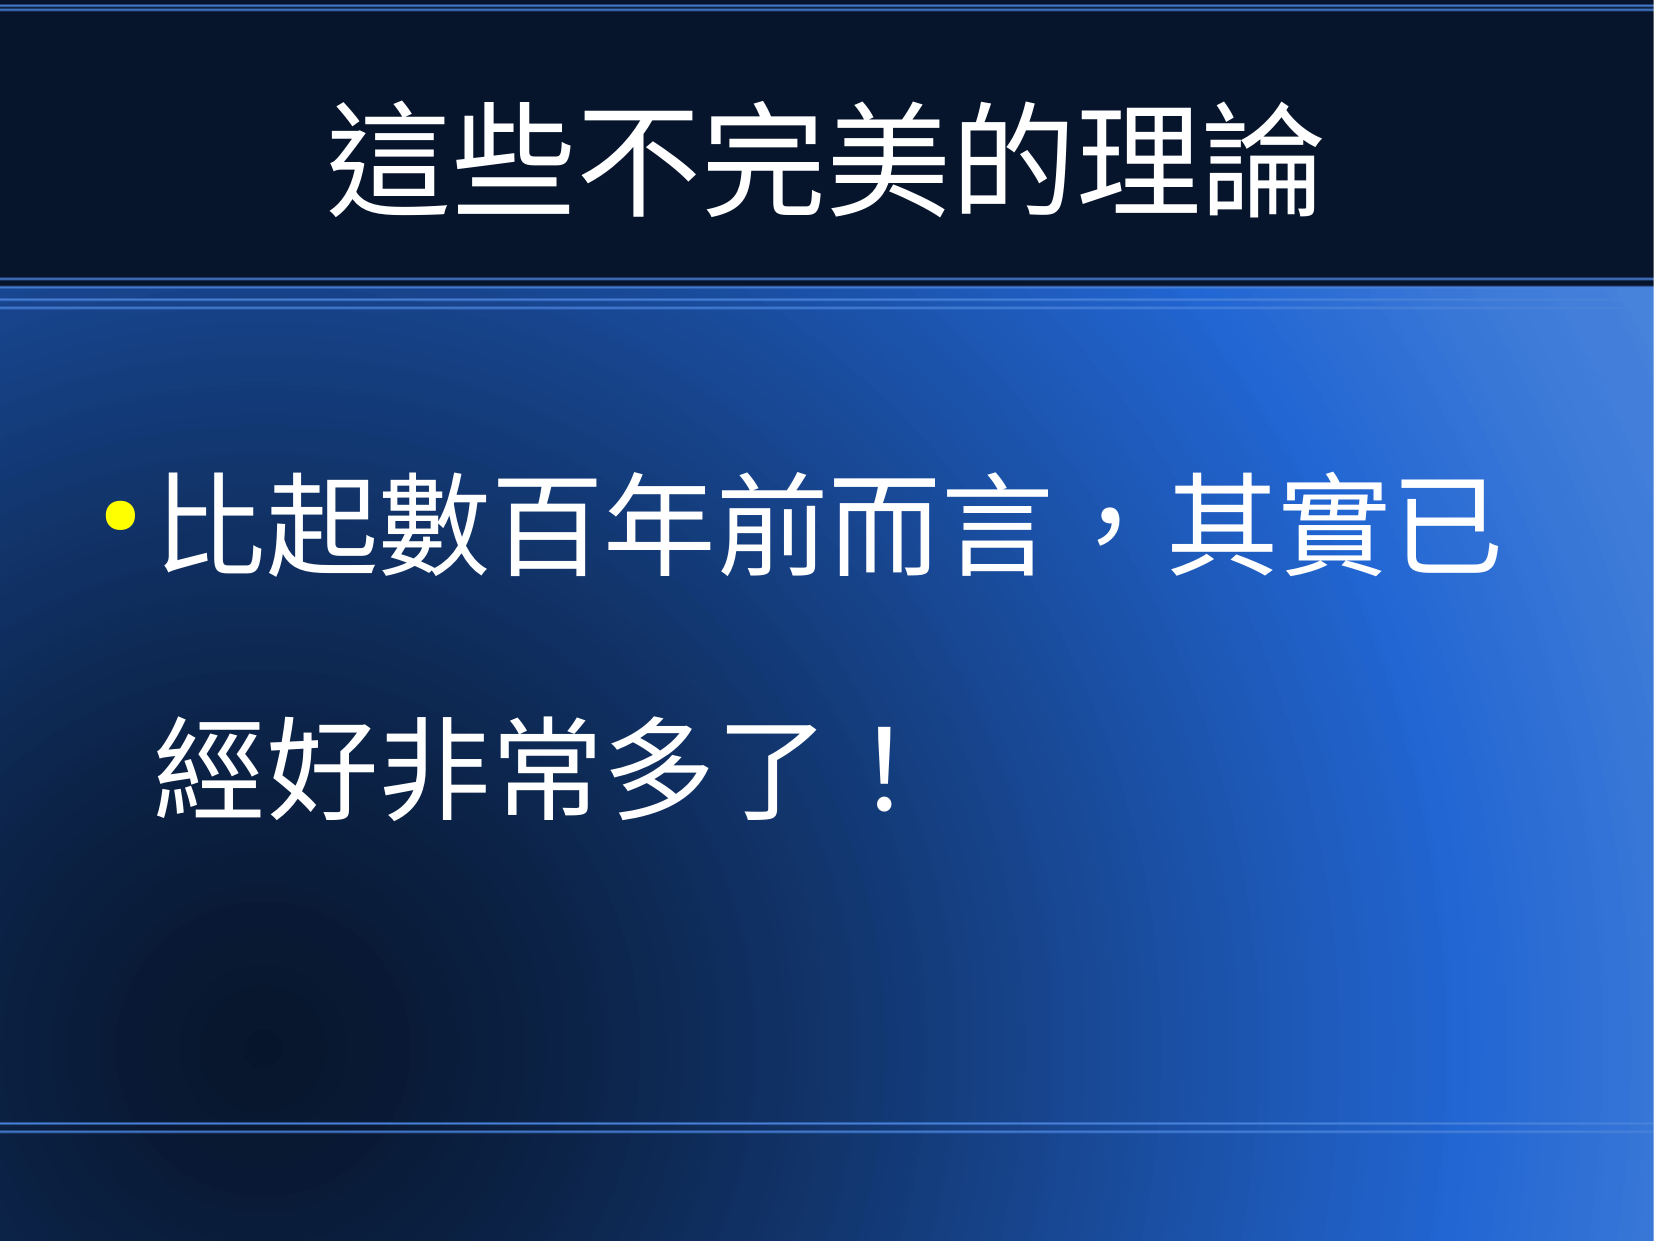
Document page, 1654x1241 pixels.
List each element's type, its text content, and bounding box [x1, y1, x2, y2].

picture [0, 0, 1654, 1241]
title 這些不完美的理論 [82, 49, 1571, 257]
list 比起數百年前而言，其實已經好非常多了！ [82, 355, 1571, 1241]
